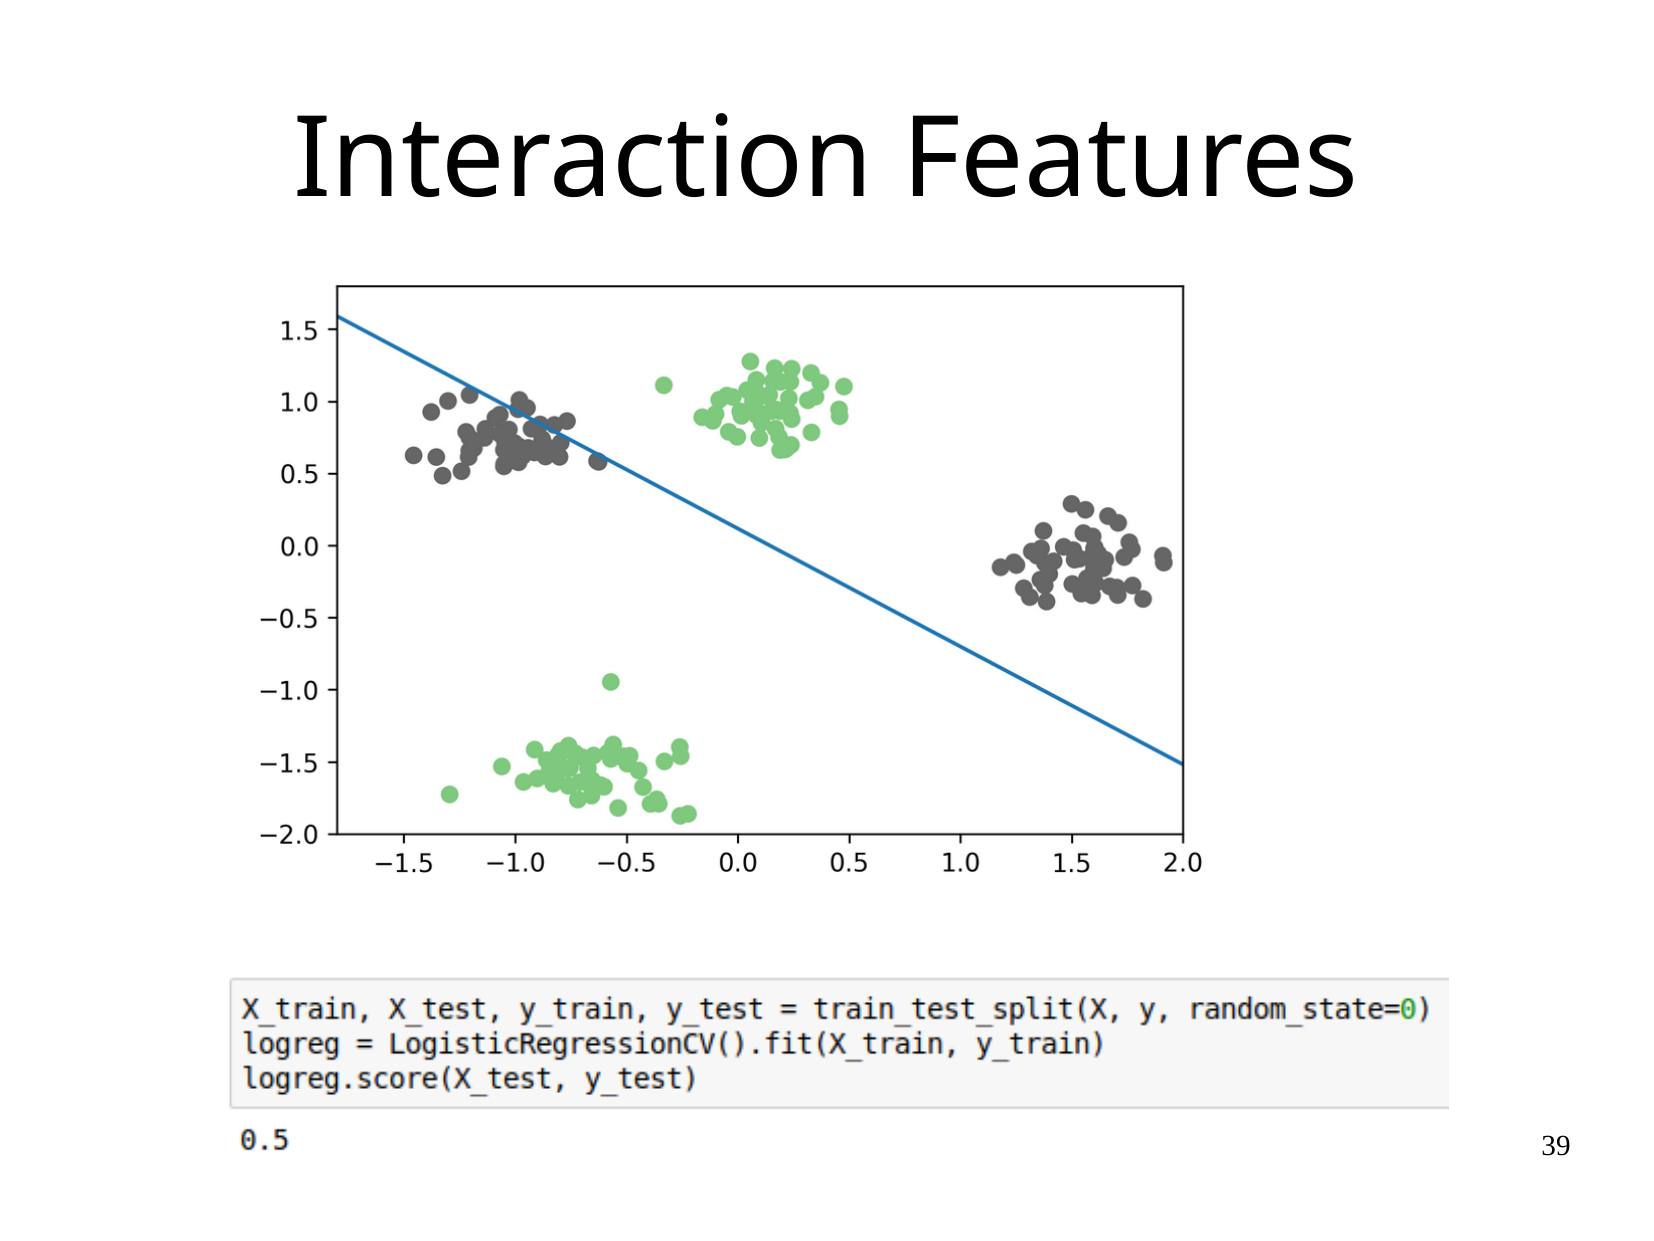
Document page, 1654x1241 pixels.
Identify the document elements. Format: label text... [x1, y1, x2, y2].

title Interaction Features [82, 49, 1571, 257]
picture [226, 956, 1449, 1186]
picture [260, 258, 1216, 886]
